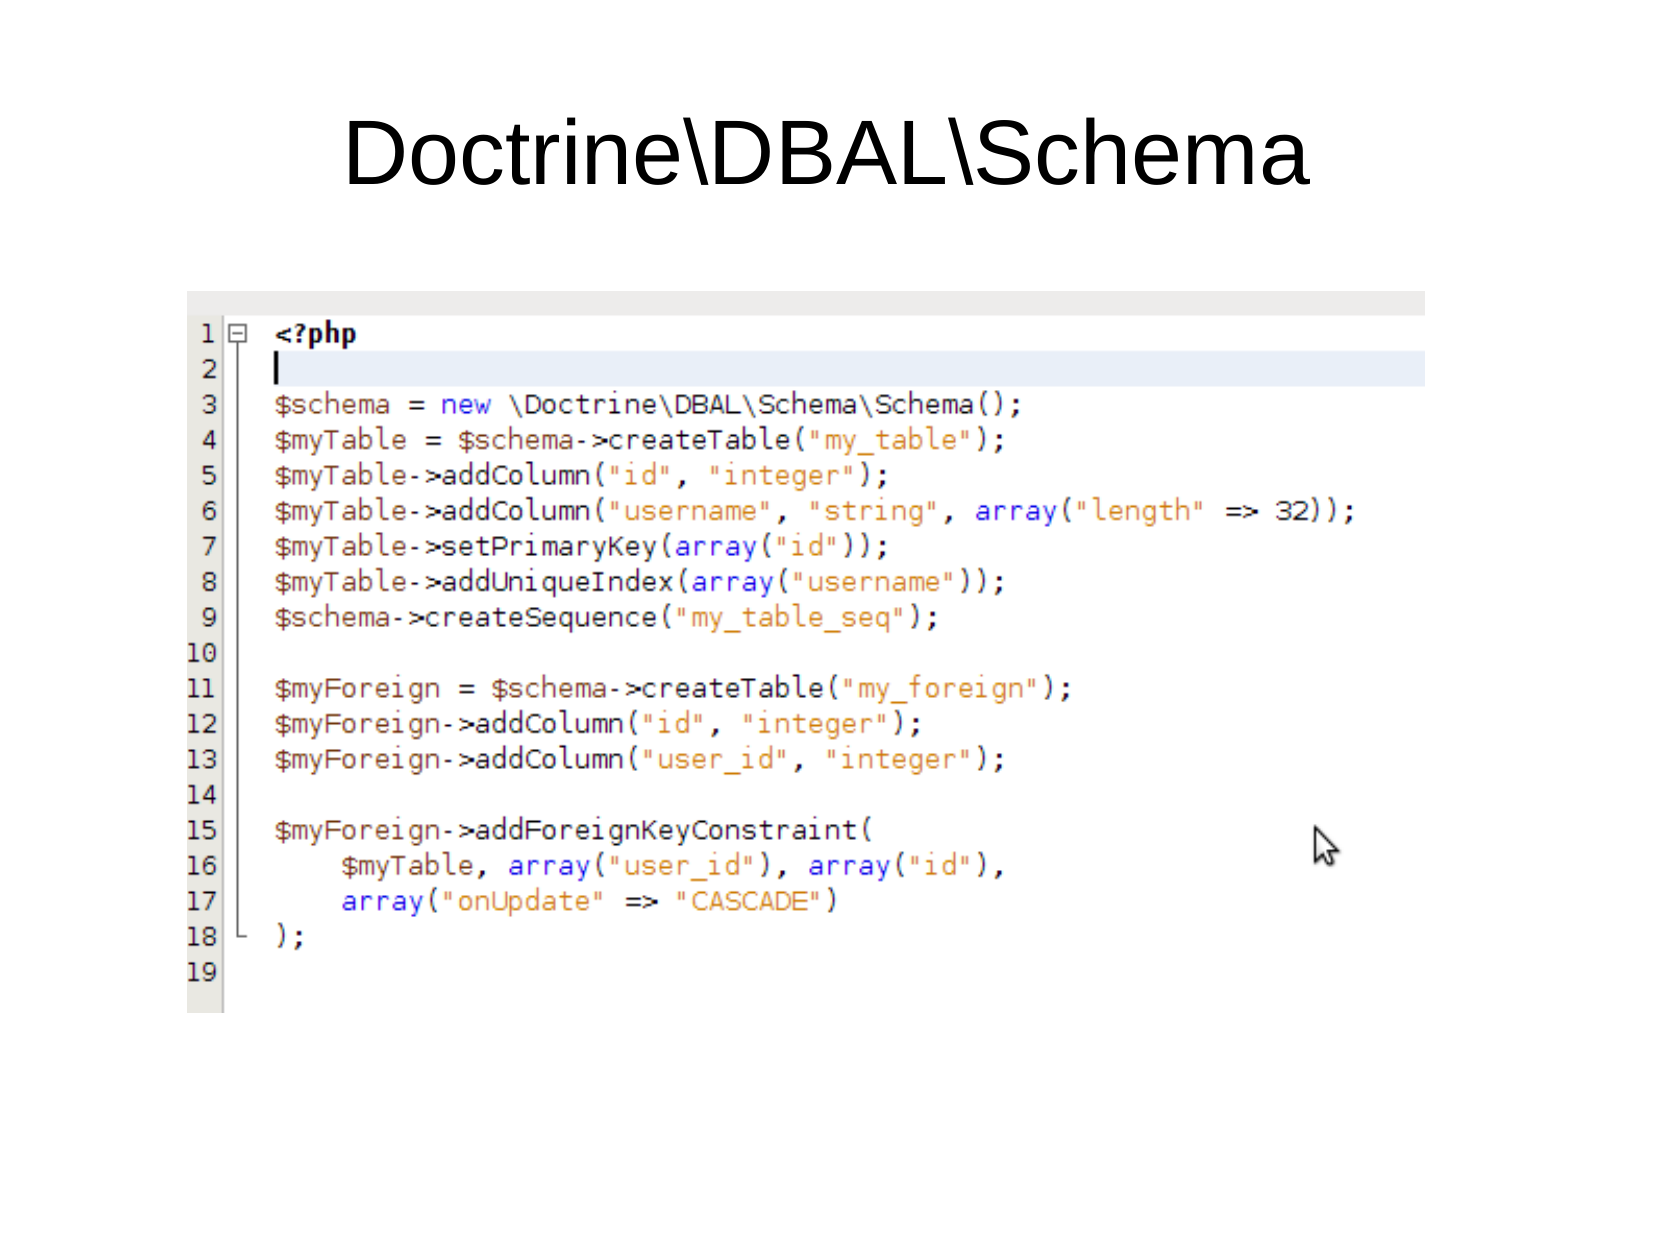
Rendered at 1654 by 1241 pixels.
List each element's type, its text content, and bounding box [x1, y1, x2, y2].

title Doctrine\DBAL\Schema [82, 49, 1571, 257]
picture [187, 291, 1425, 1013]
